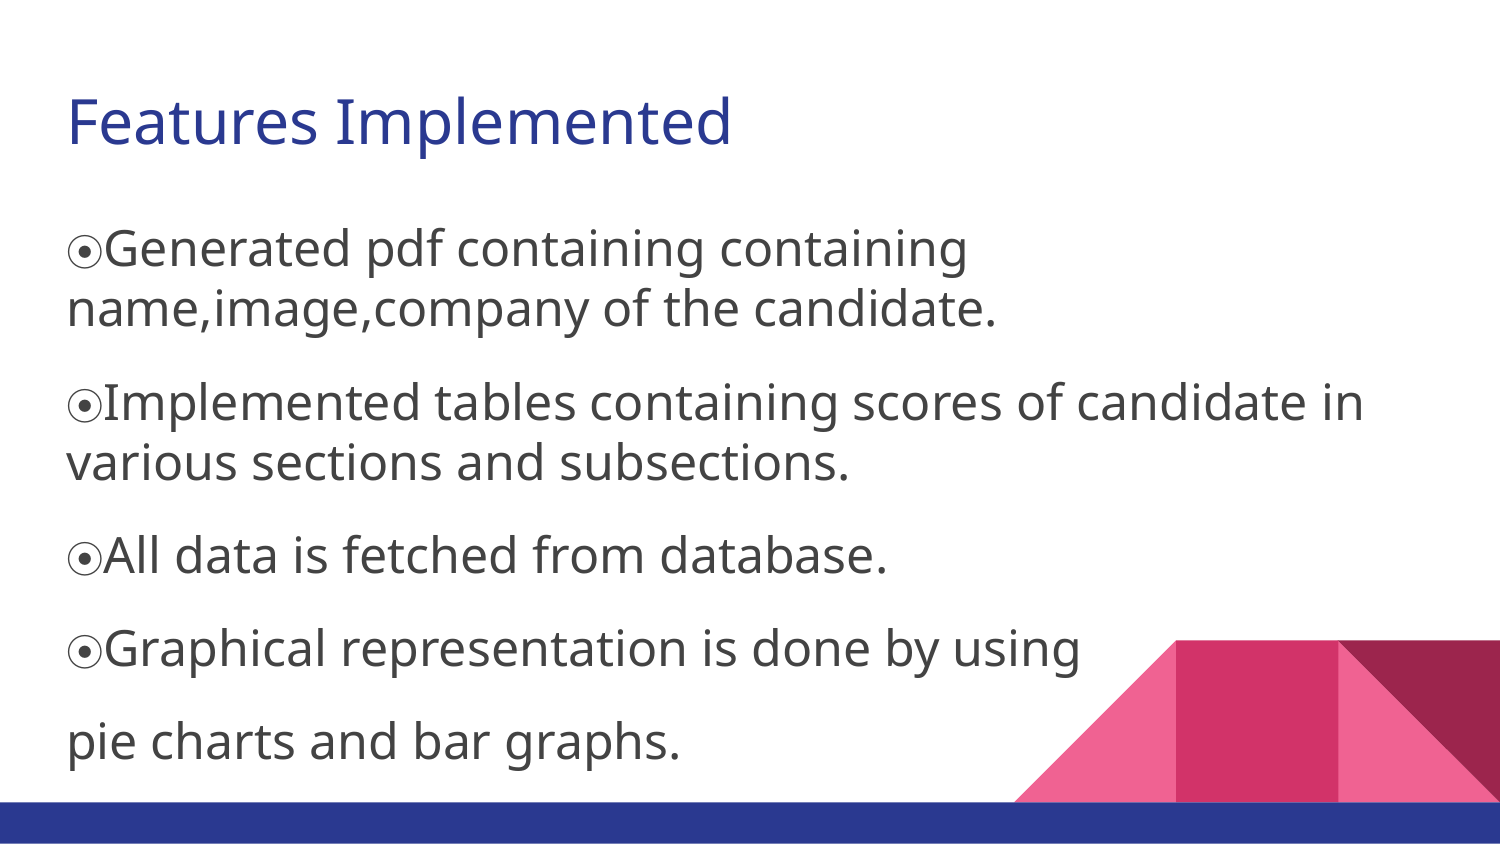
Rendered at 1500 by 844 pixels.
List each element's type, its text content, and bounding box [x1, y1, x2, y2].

title Features Implemented [51, 67, 1449, 167]
list ⦿Generated pdf containing containing name,image,company of the candidate. ⦿Implemented tables containing scores of candidate in various sections and subsections. ⦿All data is fetched from database. ⦿Graphical representation is done by using pie charts and bar graphs. [51, 201, 1449, 797]
